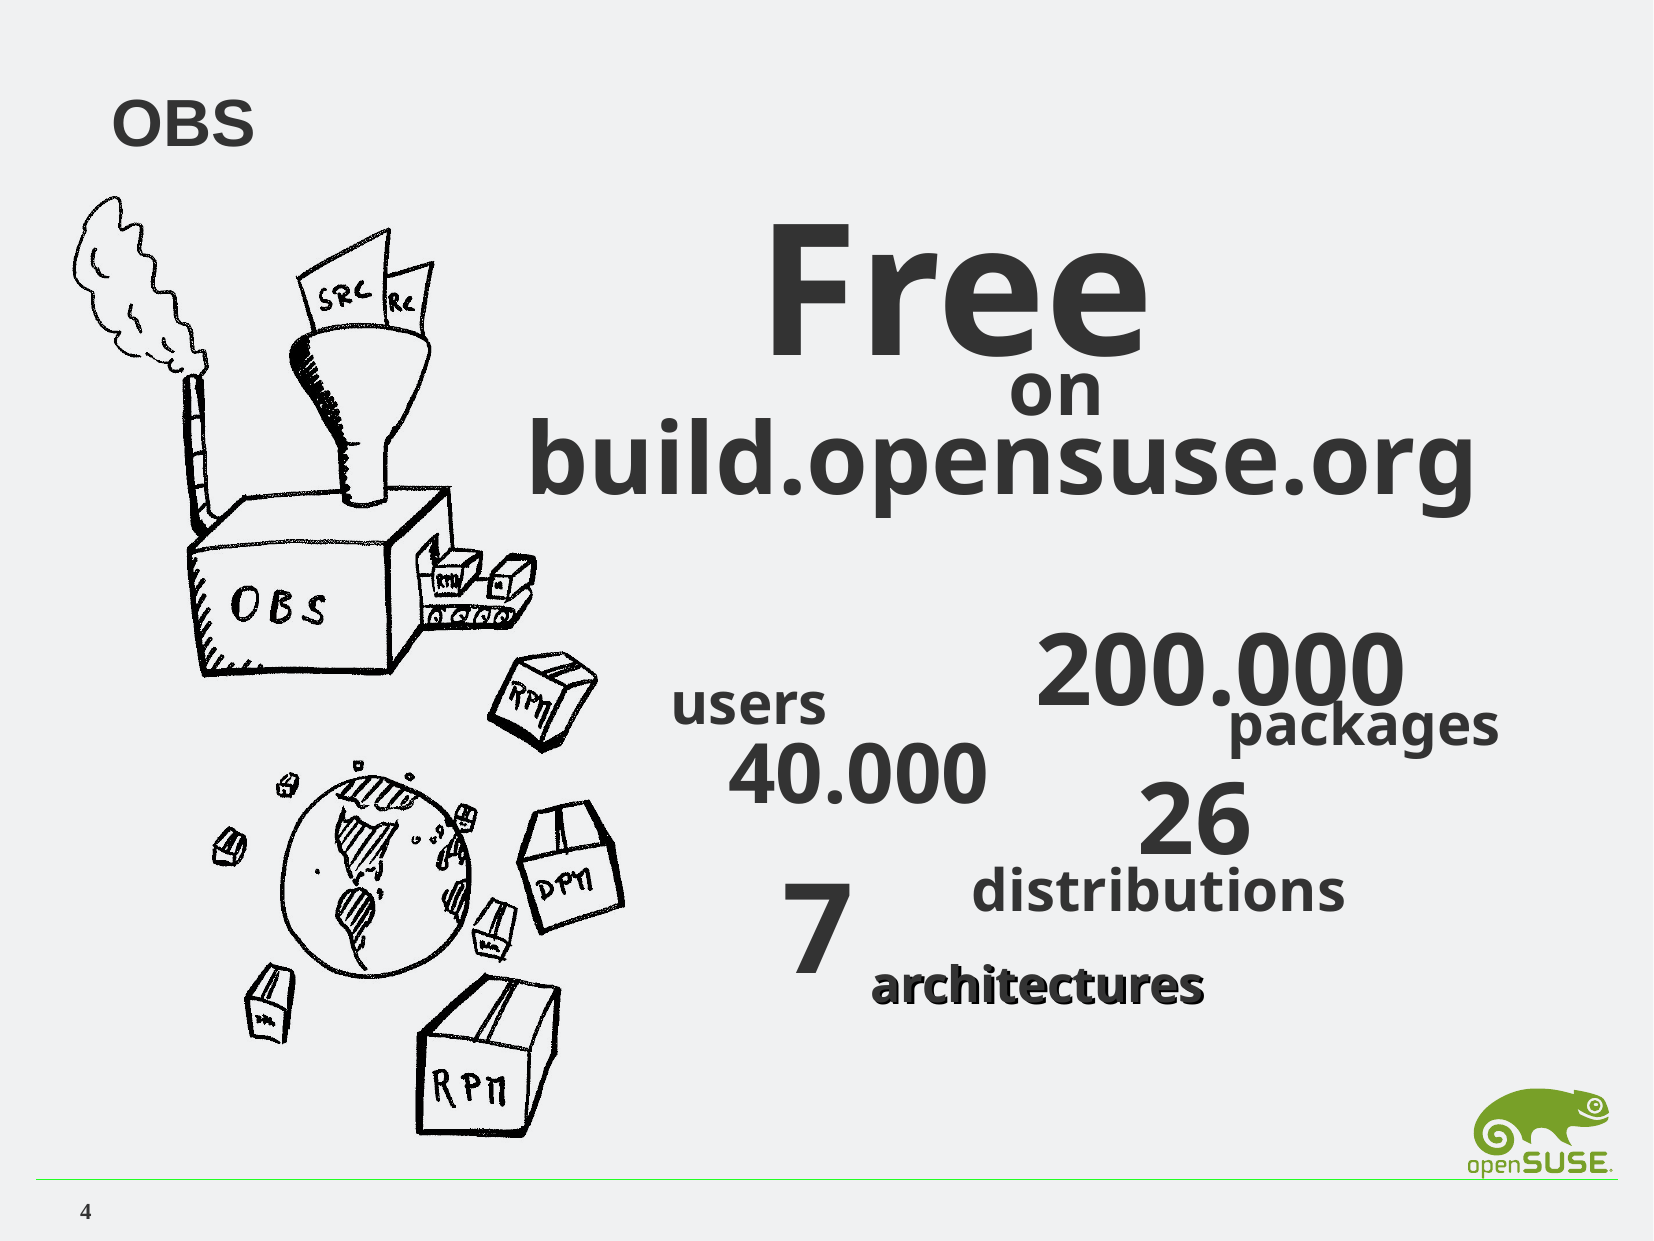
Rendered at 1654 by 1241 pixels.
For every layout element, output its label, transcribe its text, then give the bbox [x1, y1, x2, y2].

text_box packages [1212, 675, 1562, 787]
text_box Free [743, 152, 1342, 379]
text_box distributions [967, 841, 1408, 952]
text_box 200.000 [1020, 590, 1519, 768]
text_box architectures [855, 941, 1306, 1039]
title OBS [111, 49, 1571, 198]
text_box 26 [1123, 739, 1322, 917]
picture [0, 0, 1654, 1241]
text_box on [994, 327, 1195, 379]
text_box 40.000 [713, 706, 1107, 857]
text_box 7 [767, 857, 967, 1049]
text_box build.opensuse.org [510, 379, 1654, 557]
text_box users [656, 654, 903, 765]
